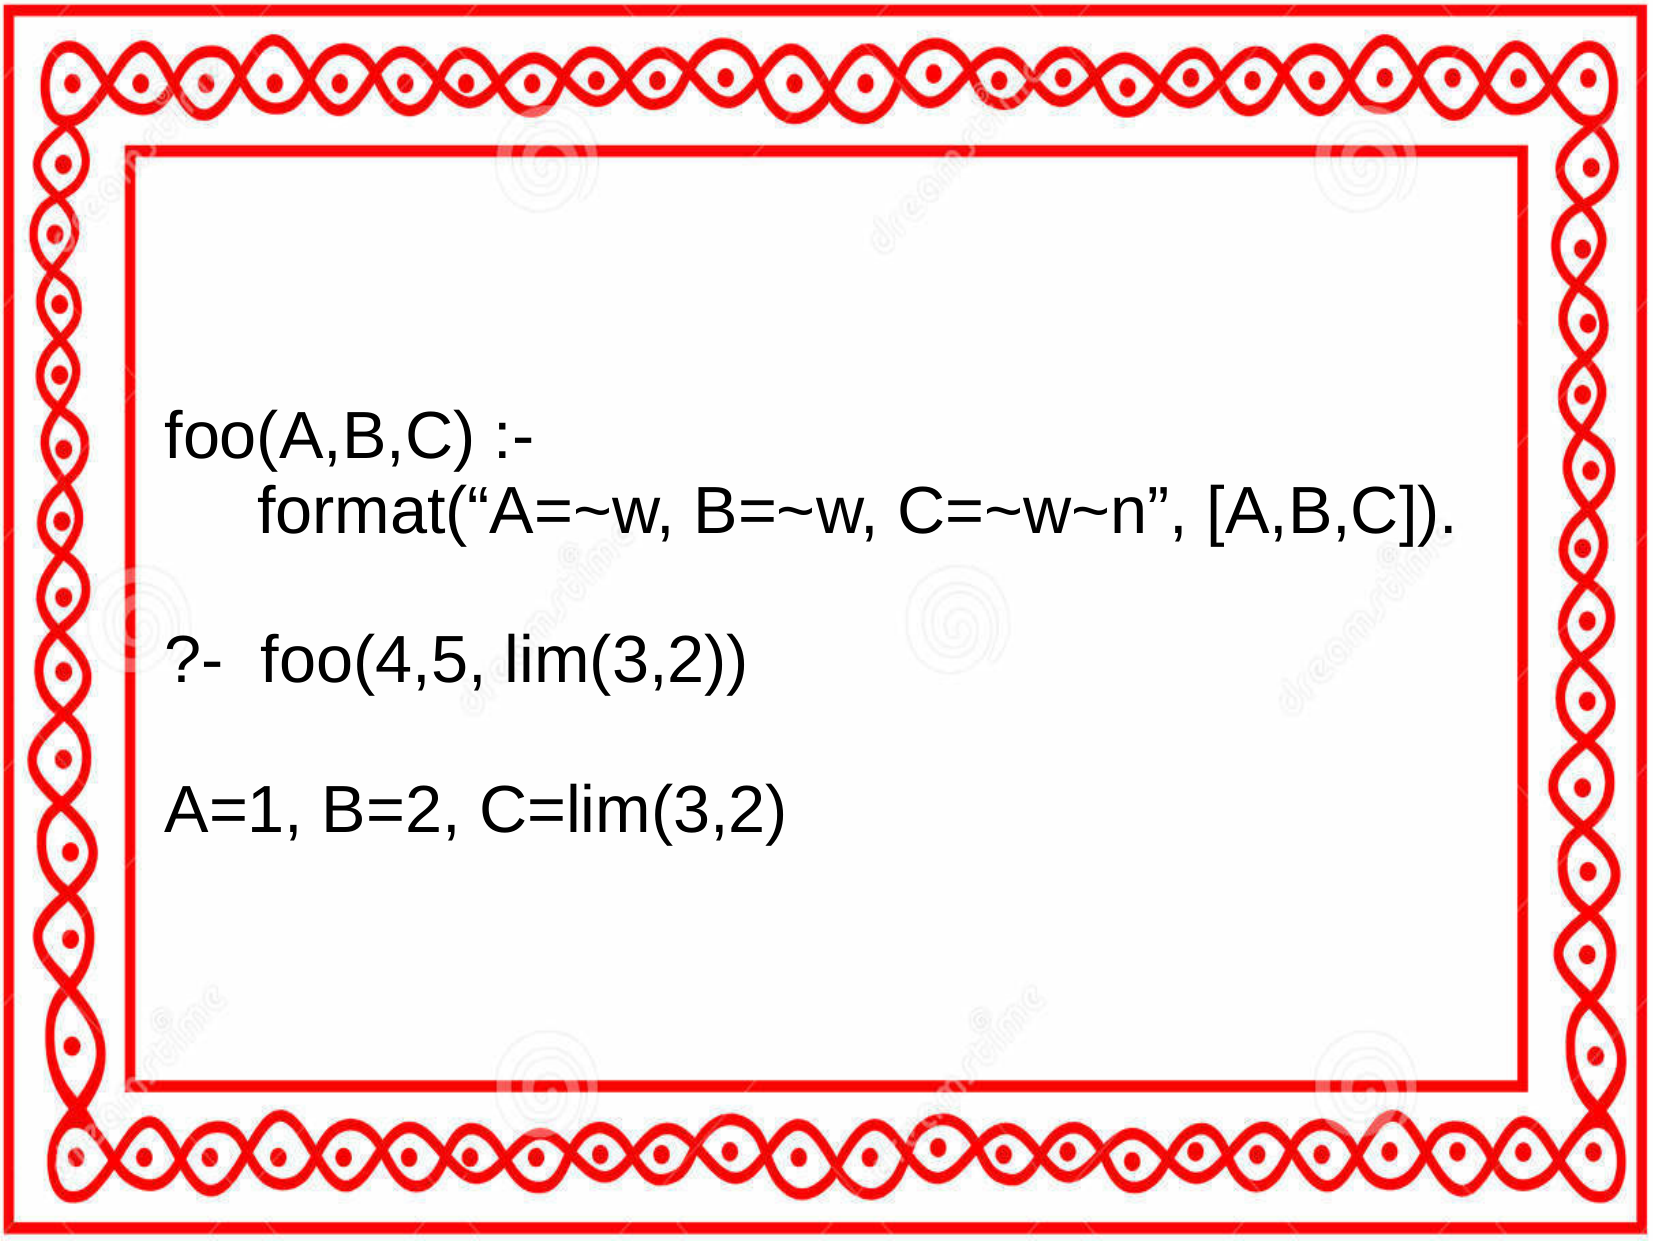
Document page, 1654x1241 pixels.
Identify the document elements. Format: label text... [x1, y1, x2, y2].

subtitle foo(A,B,C) :- format(“A=~w, B=~w, C=~w~n”, [A,B,C]). ?- foo(4,5, lim(3,2)) A=1, B=2, C=lim(3,2) [164, 165, 1545, 1081]
picture [0, 0, 1654, 1241]
